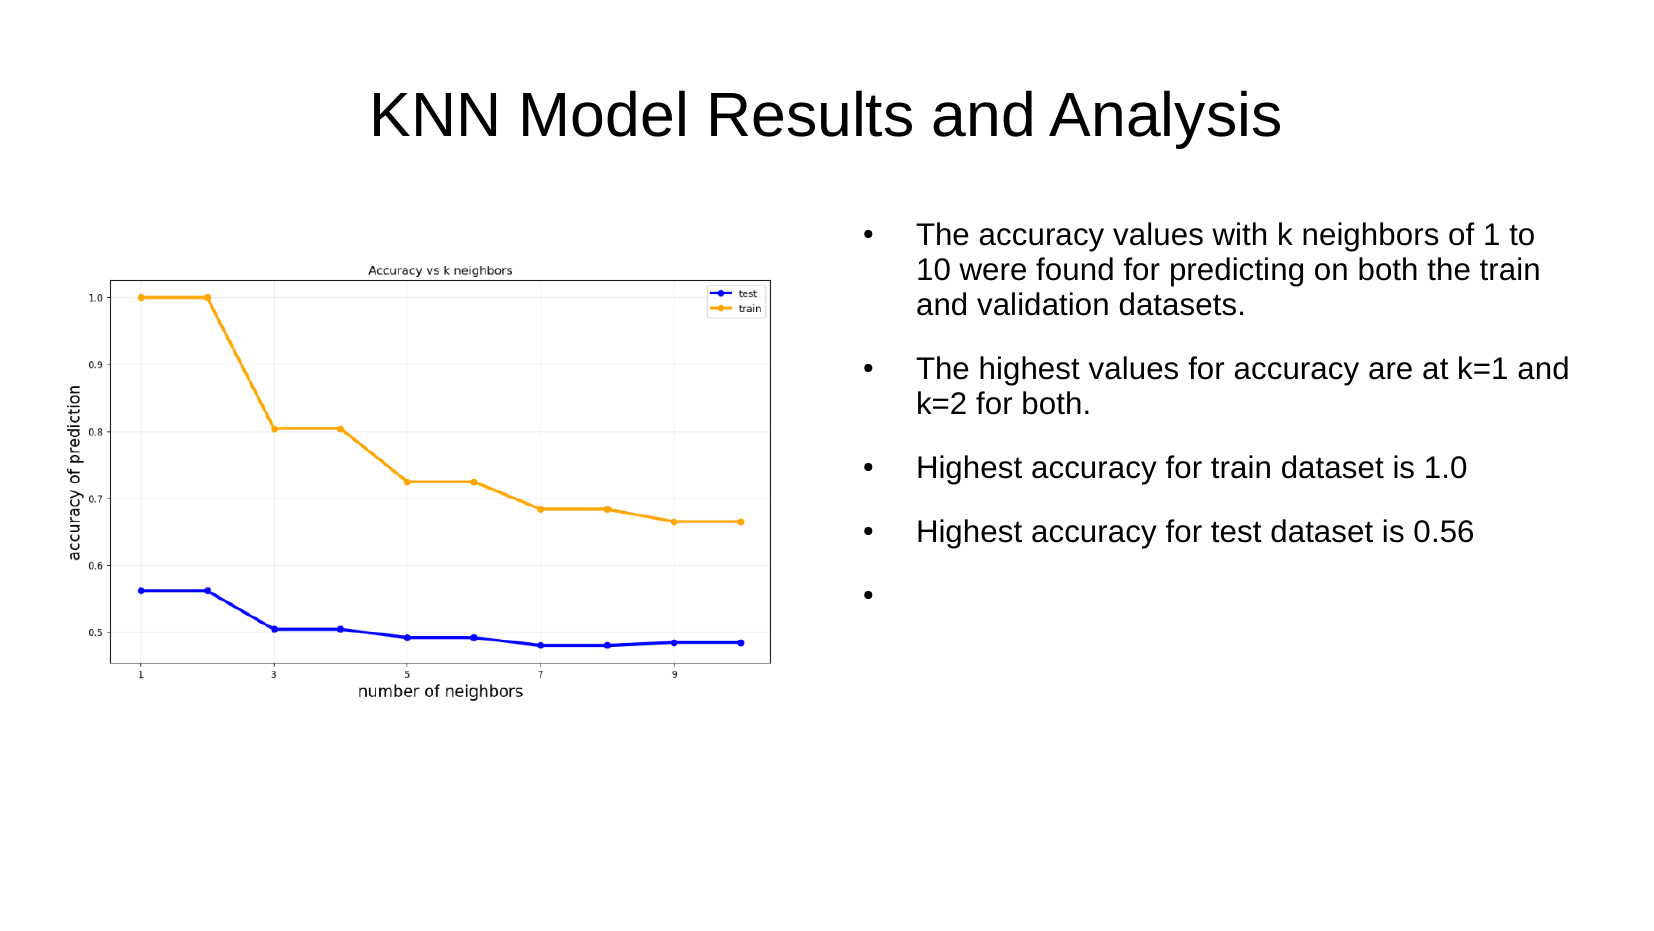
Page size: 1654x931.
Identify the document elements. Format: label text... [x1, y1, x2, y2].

picture [37, 262, 800, 711]
list The accuracy values with k neighbors of 1 to 10 were found for predicting on both the train and validation datasets. The highest values for accuracy are at k=1 and k=2 for both. Highest accuracy for train dataset is 1.0 Highest accuracy for test dataset is 0.56 [845, 217, 1572, 758]
title KNN Model Results and Analysis [82, 37, 1571, 193]
